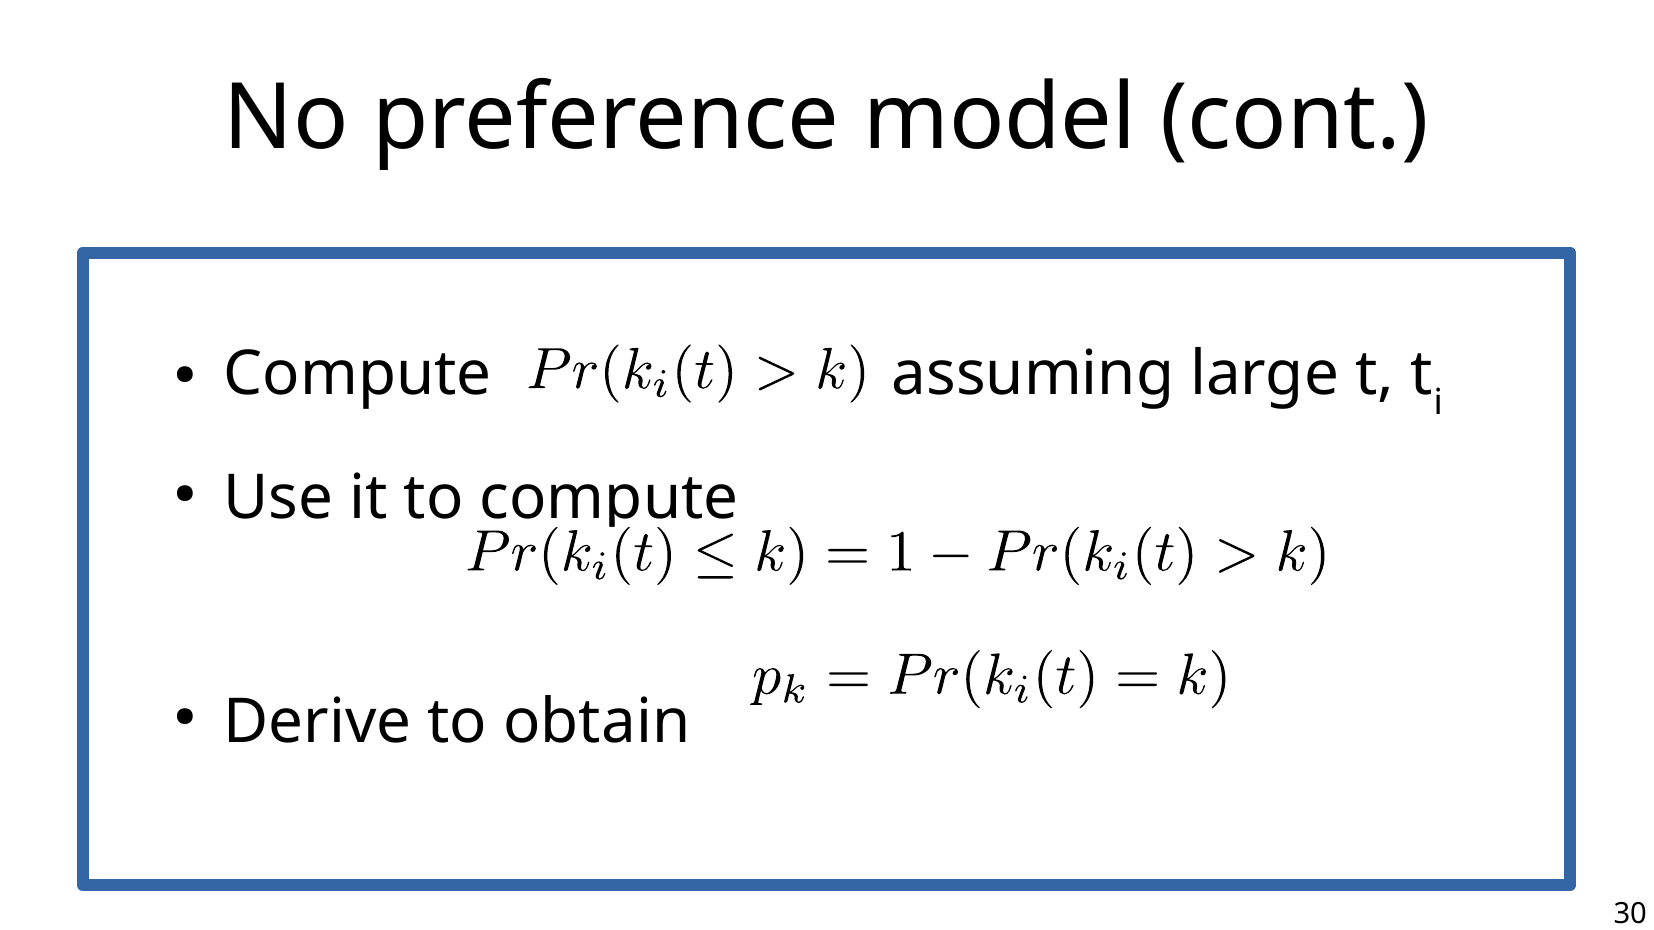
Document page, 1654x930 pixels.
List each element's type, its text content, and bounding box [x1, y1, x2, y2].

text_box [750, 650, 1232, 709]
text_box [526, 344, 871, 403]
text_box [465, 526, 1331, 586]
title No preference model (cont.) [82, 1, 1571, 225]
list Compute assuming large t, ti Use it to compute Derive to obtain [82, 252, 1571, 886]
